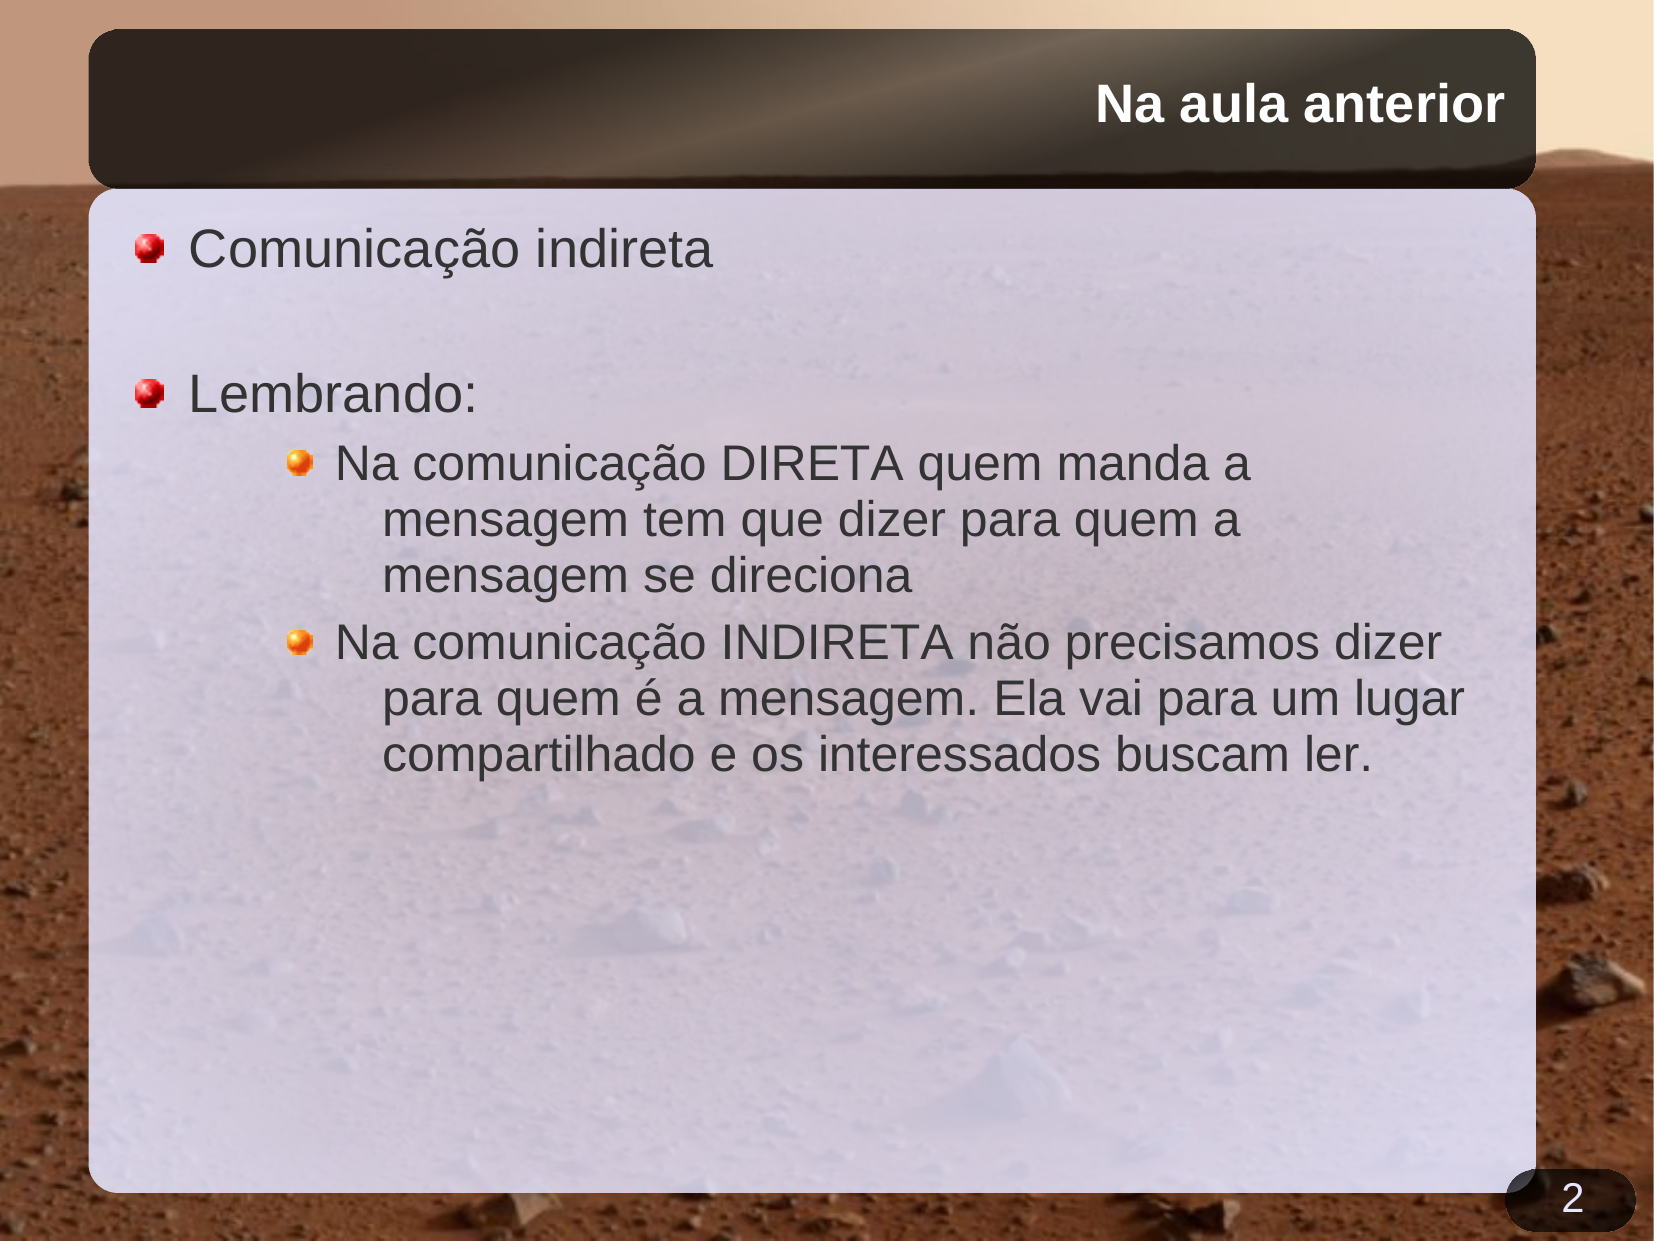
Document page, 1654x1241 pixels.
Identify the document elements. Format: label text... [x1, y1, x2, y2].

list Comunicação indireta Lembrando: Na comunicação DIRETA quem manda a mensagem tem que dizer para quem a mensagem se direciona Na comunicação INDIRETA não precisamos dizer para quem é a mensagem. Ela vai para um lugar compartilhado e os interessados buscam ler. [118, 218, 1477, 1164]
picture [0, 0, 1654, 1241]
title Na aula anterior [118, 59, 1506, 148]
